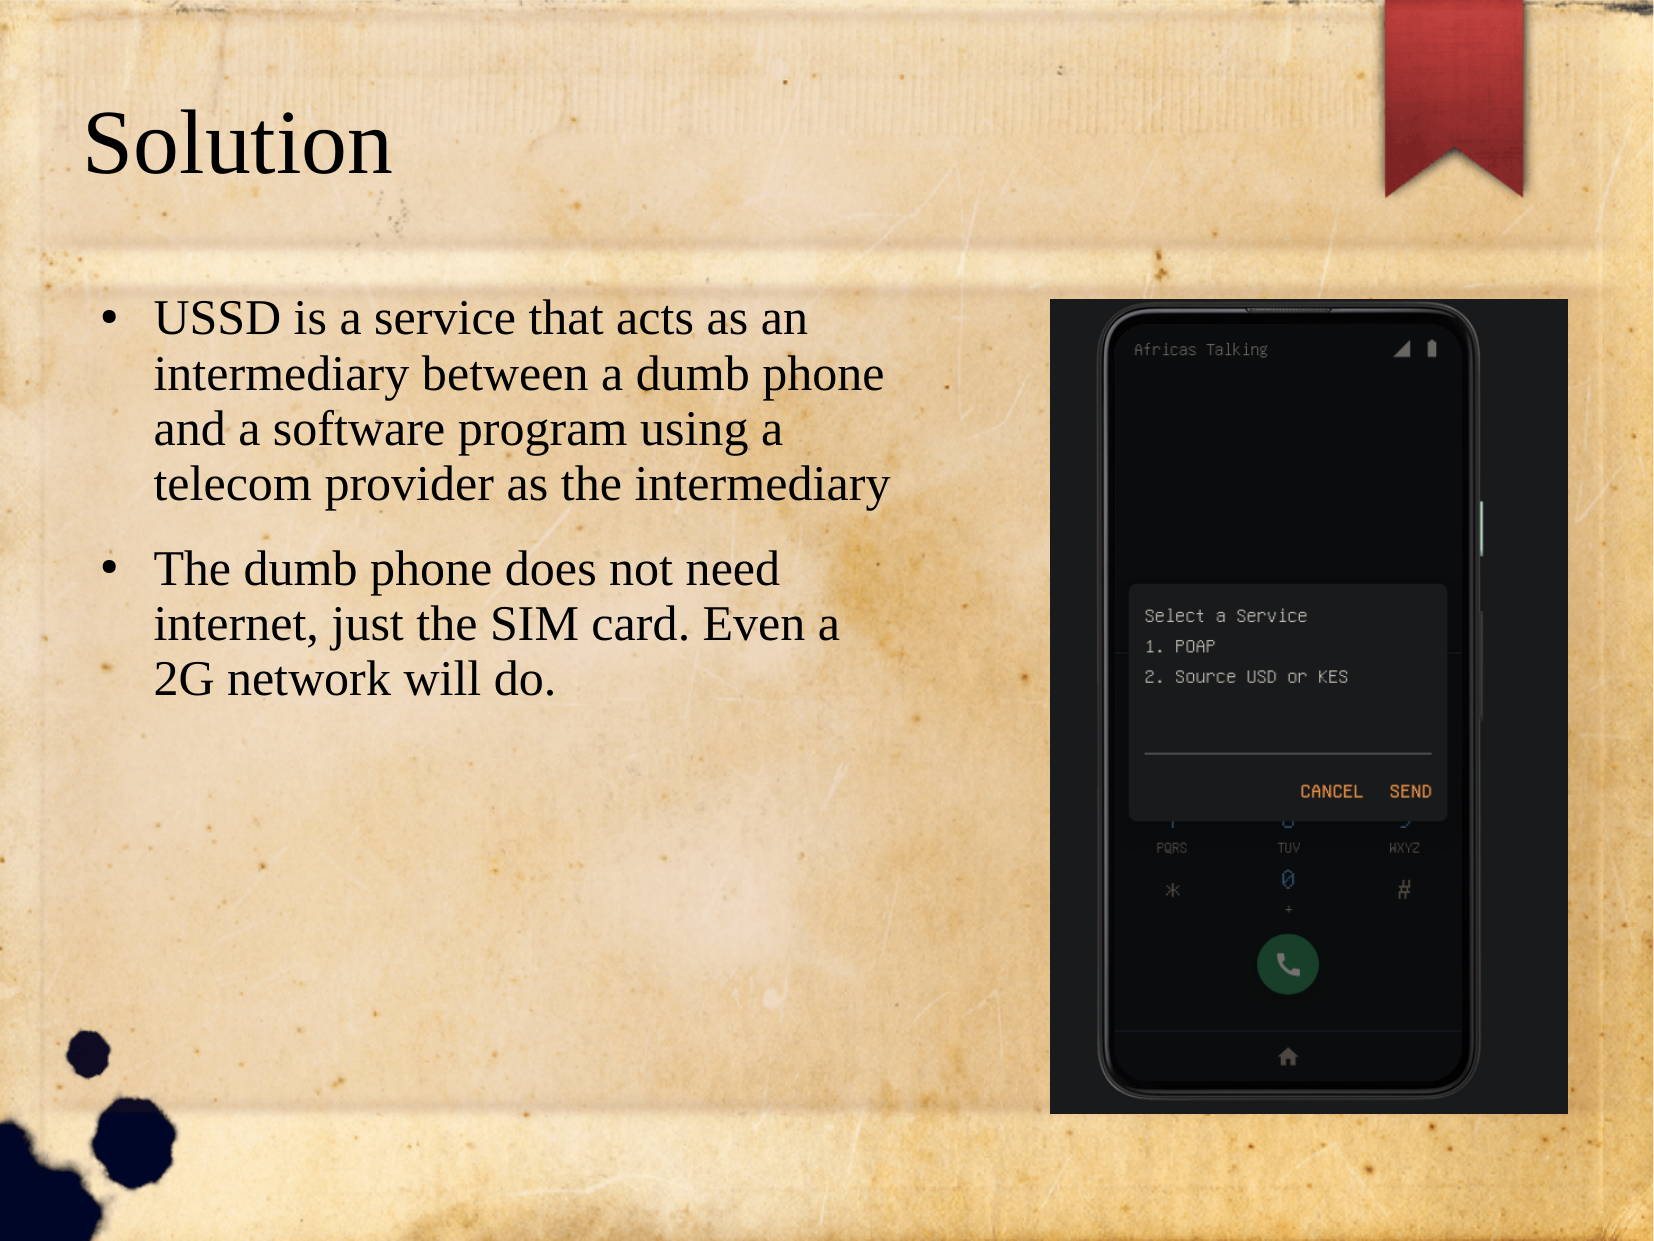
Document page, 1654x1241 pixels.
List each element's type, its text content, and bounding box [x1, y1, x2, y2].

title Solution [82, 49, 1347, 237]
list USSD is a service that acts as an intermediary between a dumb phone and a software program using a telecom provider as the intermediary The dumb phone does not need internet, just the SIM card. Even a 2G network will do. [82, 290, 908, 1010]
picture [0, 0, 1654, 1241]
